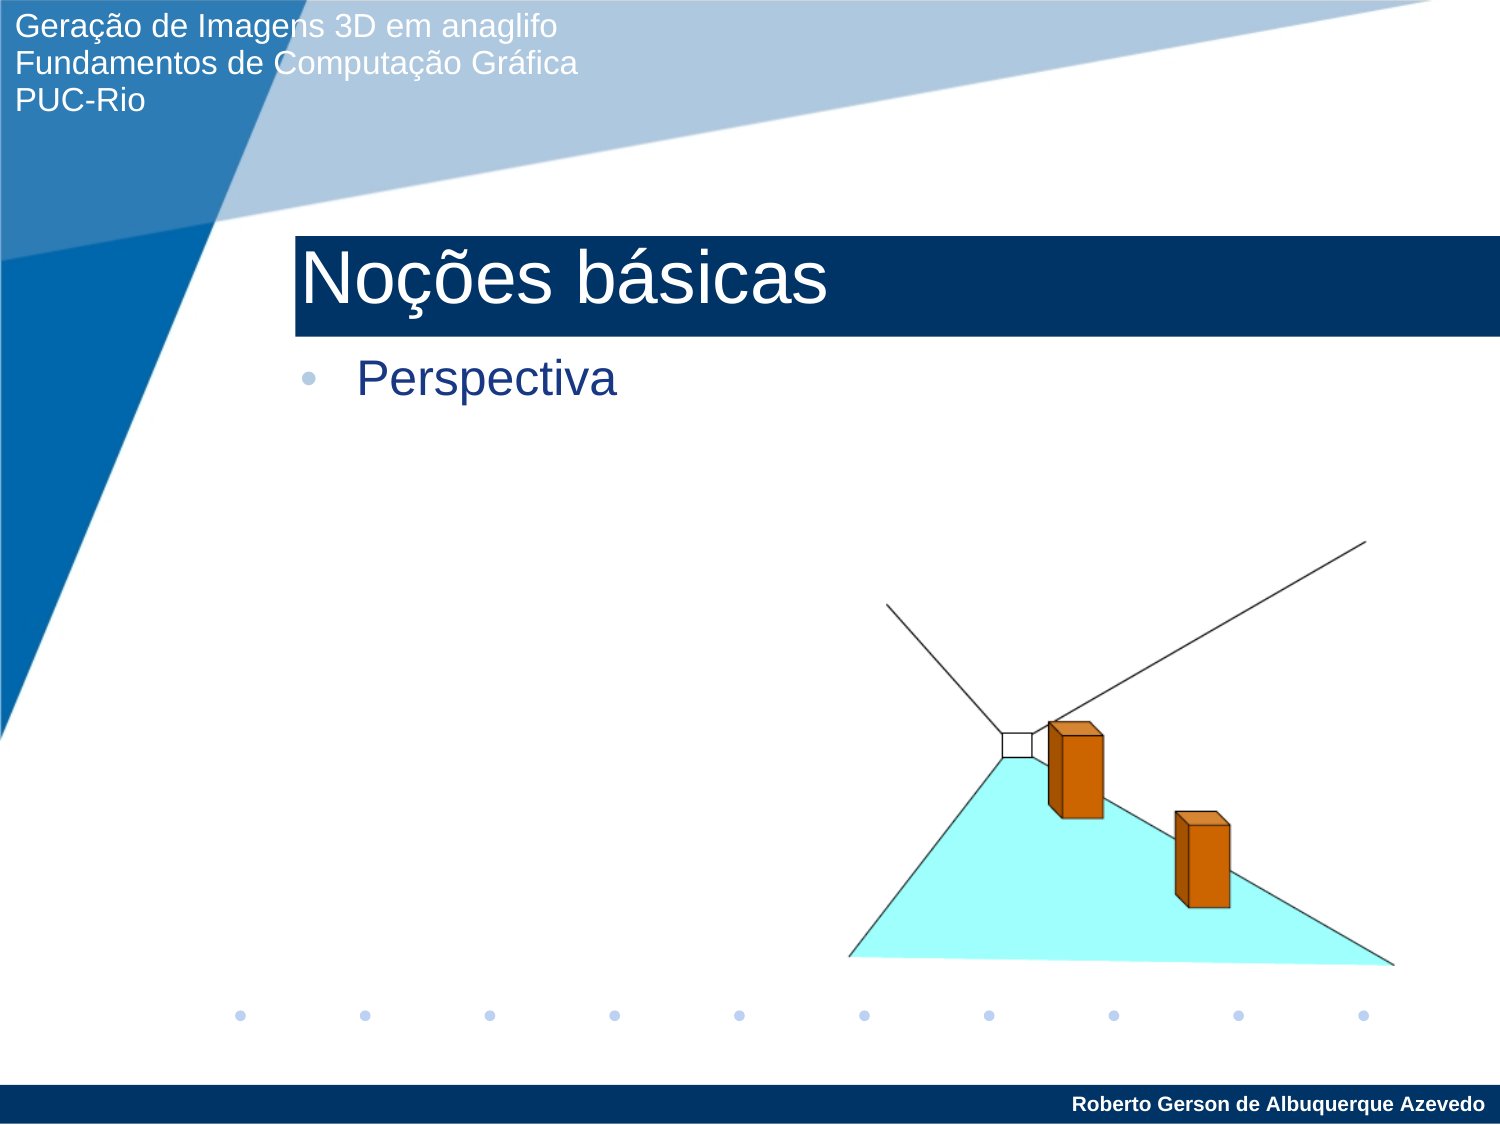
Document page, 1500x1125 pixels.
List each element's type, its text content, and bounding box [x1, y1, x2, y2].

list Perspectiva [299, 350, 1475, 1093]
picture [826, 530, 1405, 975]
title Noções básicas [300, 235, 1500, 320]
picture [0, 0, 1500, 842]
